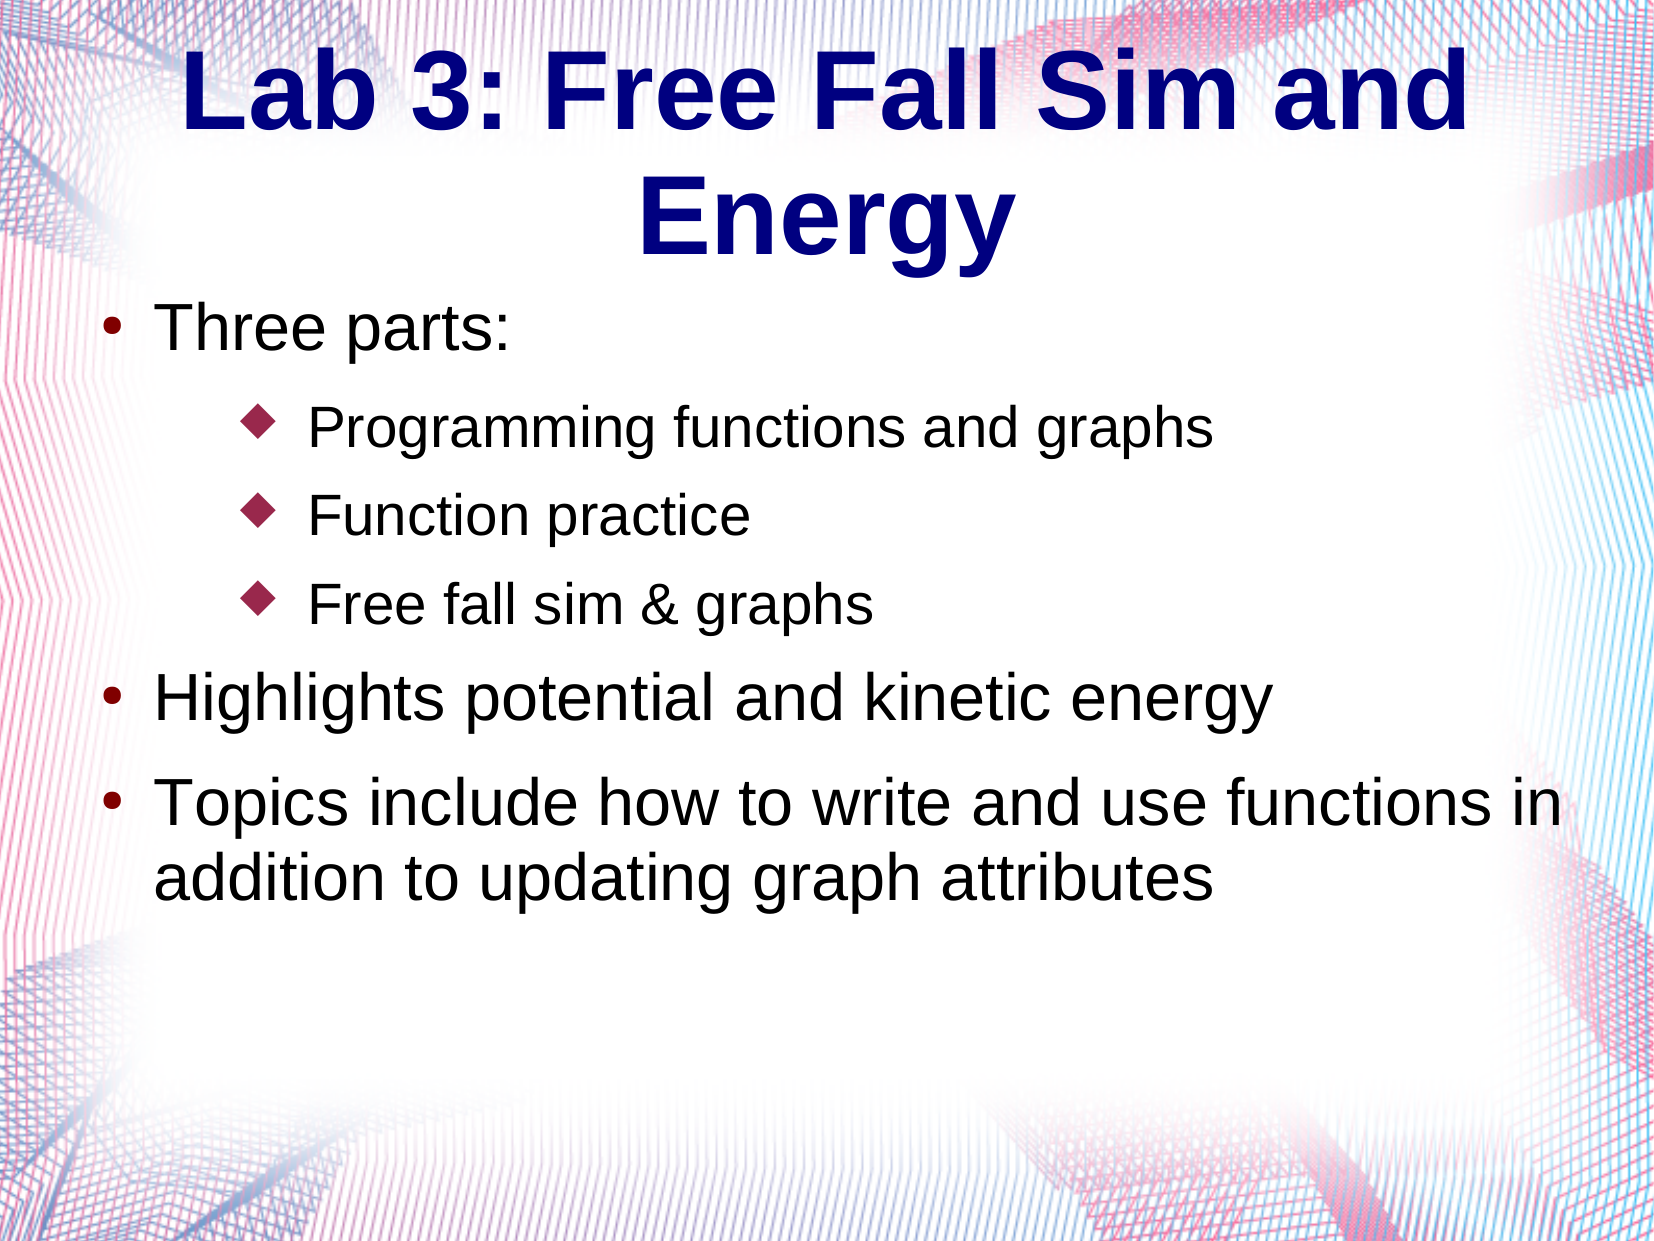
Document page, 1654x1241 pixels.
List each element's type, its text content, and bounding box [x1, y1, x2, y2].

title Lab 3: Free Fall Sim and Energy [82, 27, 1571, 279]
picture [0, 0, 1654, 1241]
list Three parts: Programming functions and graphs Function practice Free fall sim & graphs Highlights potential and kinetic energy Topics include how to write and use functions in addition to updating graph attributes [82, 290, 1571, 1109]
